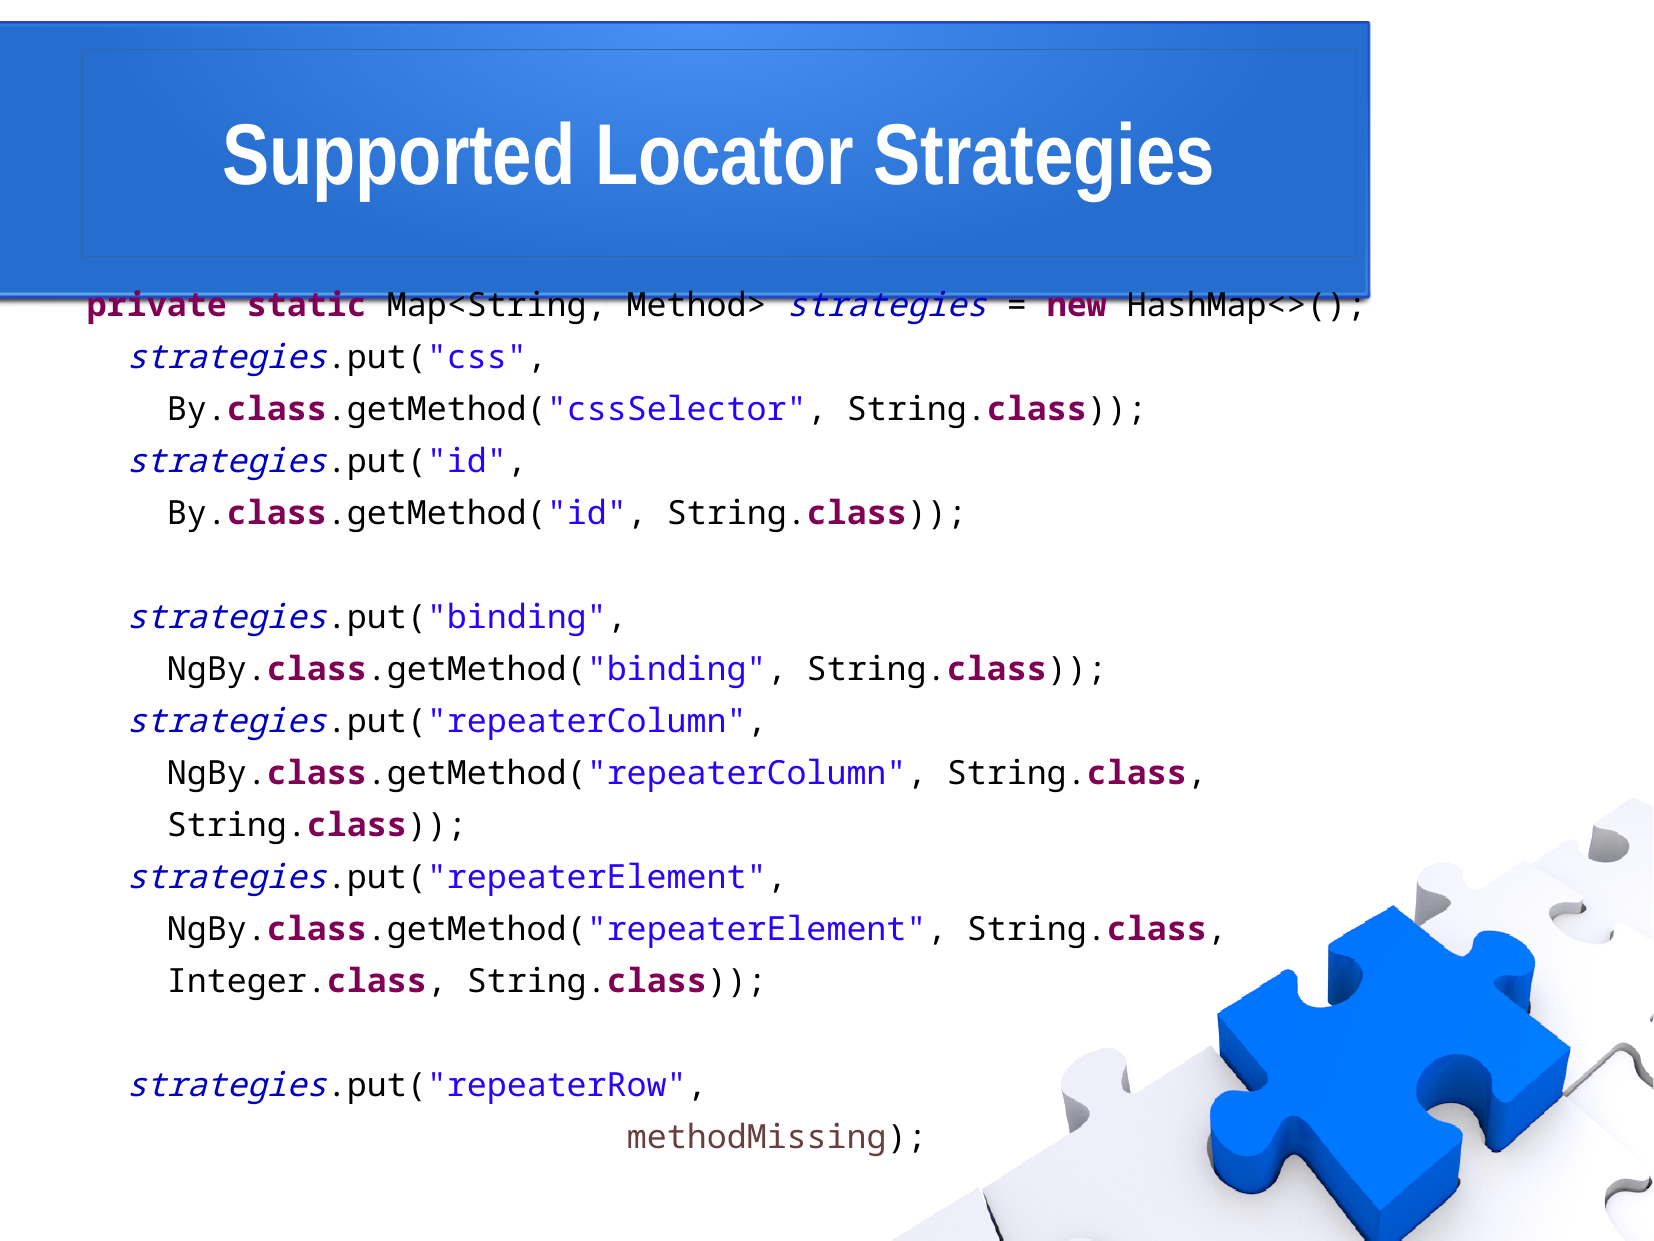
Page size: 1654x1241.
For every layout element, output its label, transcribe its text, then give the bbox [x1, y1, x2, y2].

picture [638, 296, 642, 307]
picture [872, 655, 1654, 1241]
title Supported Locator Strategies [82, 49, 1356, 257]
picture [552, 300, 560, 307]
picture [692, 300, 700, 307]
picture [398, 296, 402, 307]
picture [1210, 296, 1214, 307]
picture [1218, 296, 1222, 307]
picture [894, 300, 904, 305]
picture [1252, 300, 1261, 307]
text_box private static Map<String, Method> strategies = new HashMap<>(); strategies.put("css", By.class.getMethod("cssSelector", String.class)); strategies.put("id", By.class.getMethod("id", String.class)); strategies.put("binding", NgBy.class.getMethod("binding", String.class)); strategies.put("repeaterColumn", NgBy.class.getMethod("repeaterColumn", String.class, String.class)); strategies.put("repeaterElement", NgBy.class.getMethod("repeaterElement", String.class, Integer.class, String.class)); strategies.put("repeaterRow", methodMissing); [71, 352, 1561, 1080]
picture [913, 300, 923, 307]
picture [872, 1146, 881, 1154]
picture [390, 296, 394, 307]
picture [571, 300, 581, 307]
picture [711, 300, 721, 307]
picture [0, 21, 1375, 307]
picture [872, 1132, 881, 1146]
picture [630, 296, 634, 307]
picture [954, 300, 964, 305]
picture [731, 300, 740, 307]
picture [651, 300, 661, 305]
picture [1192, 300, 1200, 307]
picture [432, 300, 441, 307]
